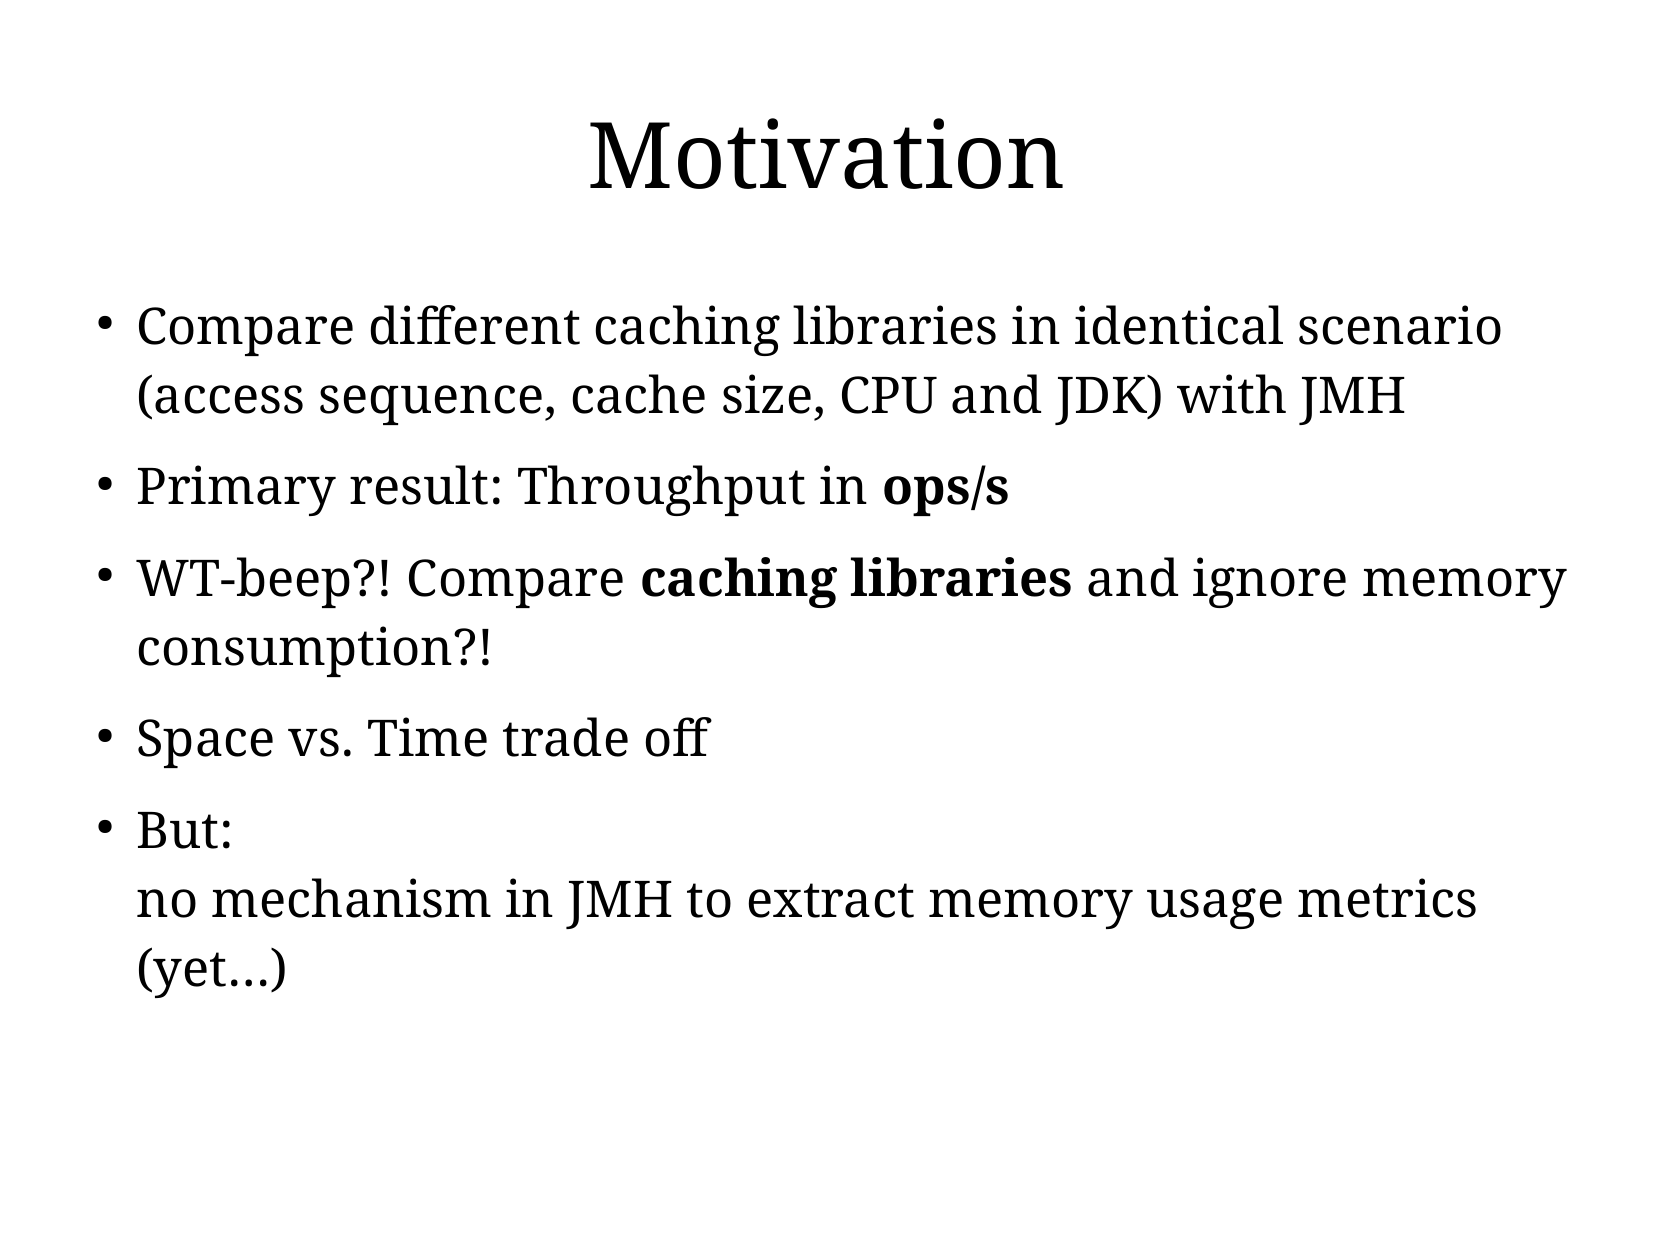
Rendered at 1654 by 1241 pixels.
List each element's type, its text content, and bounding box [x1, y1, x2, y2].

list Compare different caching libraries in identical scenario (access sequence, cache size, CPU and JDK) with JMH Primary result: Throughput in ops/s WT-beep?! Compare caching libraries and ignore memory consumption?! Space vs. Time trade off But: no mechanism in JMH to extract memory usage metrics (yet…) [82, 290, 1571, 1010]
title Motivation [82, 49, 1571, 257]
